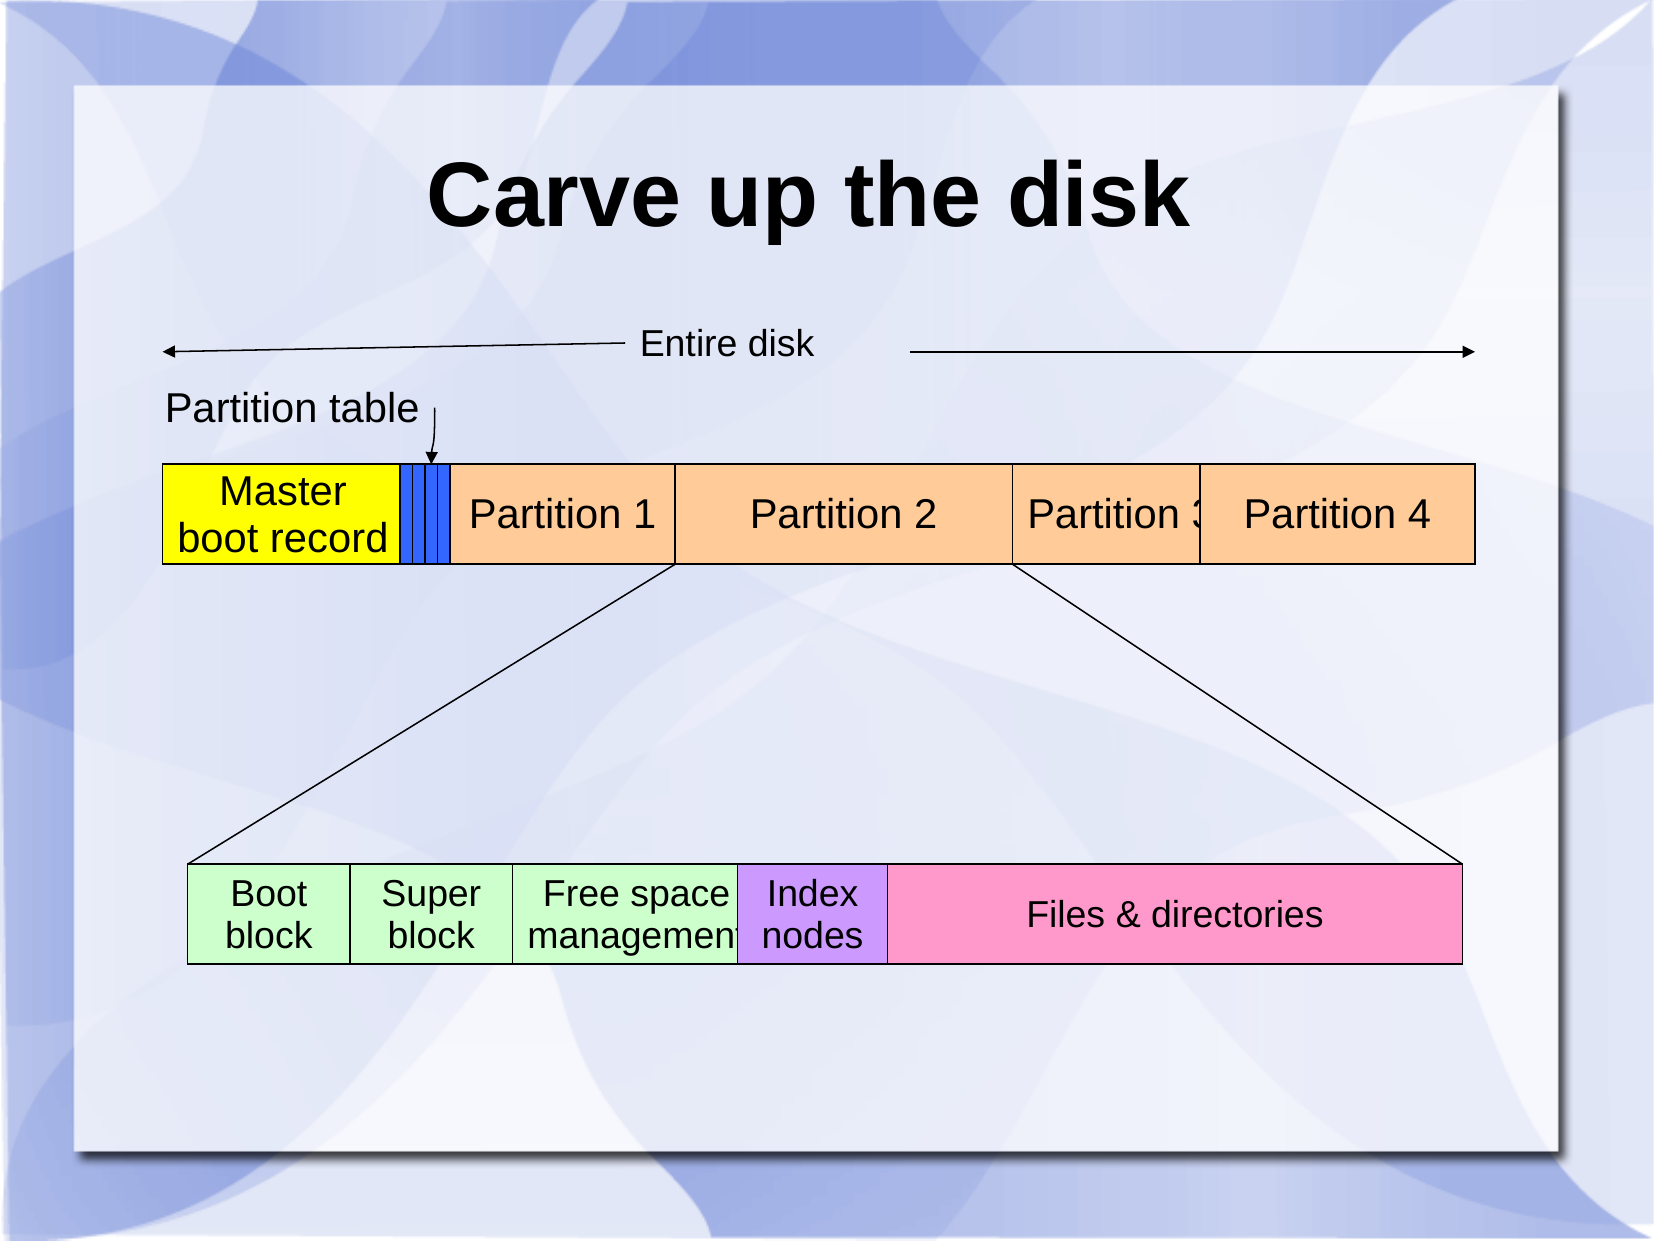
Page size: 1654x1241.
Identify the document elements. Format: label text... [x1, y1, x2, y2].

text_box Master boot record [162, 464, 400, 565]
title Carve up the disk [82, 90, 1536, 298]
text_box Free space management [512, 864, 737, 965]
text_box Index nodes [737, 864, 887, 965]
picture [0, 0, 1654, 1241]
text_box Entire disk [624, 314, 830, 372]
text_box Partition 2 [675, 464, 1012, 565]
text_box Partition 1 [450, 464, 675, 565]
text_box [400, 464, 450, 565]
text_box Partition 3 [1012, 464, 1200, 565]
text_box Partition 4 [1200, 464, 1476, 565]
text_box Partition table [150, 376, 435, 439]
text_box Super block [350, 864, 512, 965]
text_box Boot block [187, 864, 350, 965]
text_box Files & directories [887, 864, 1463, 965]
